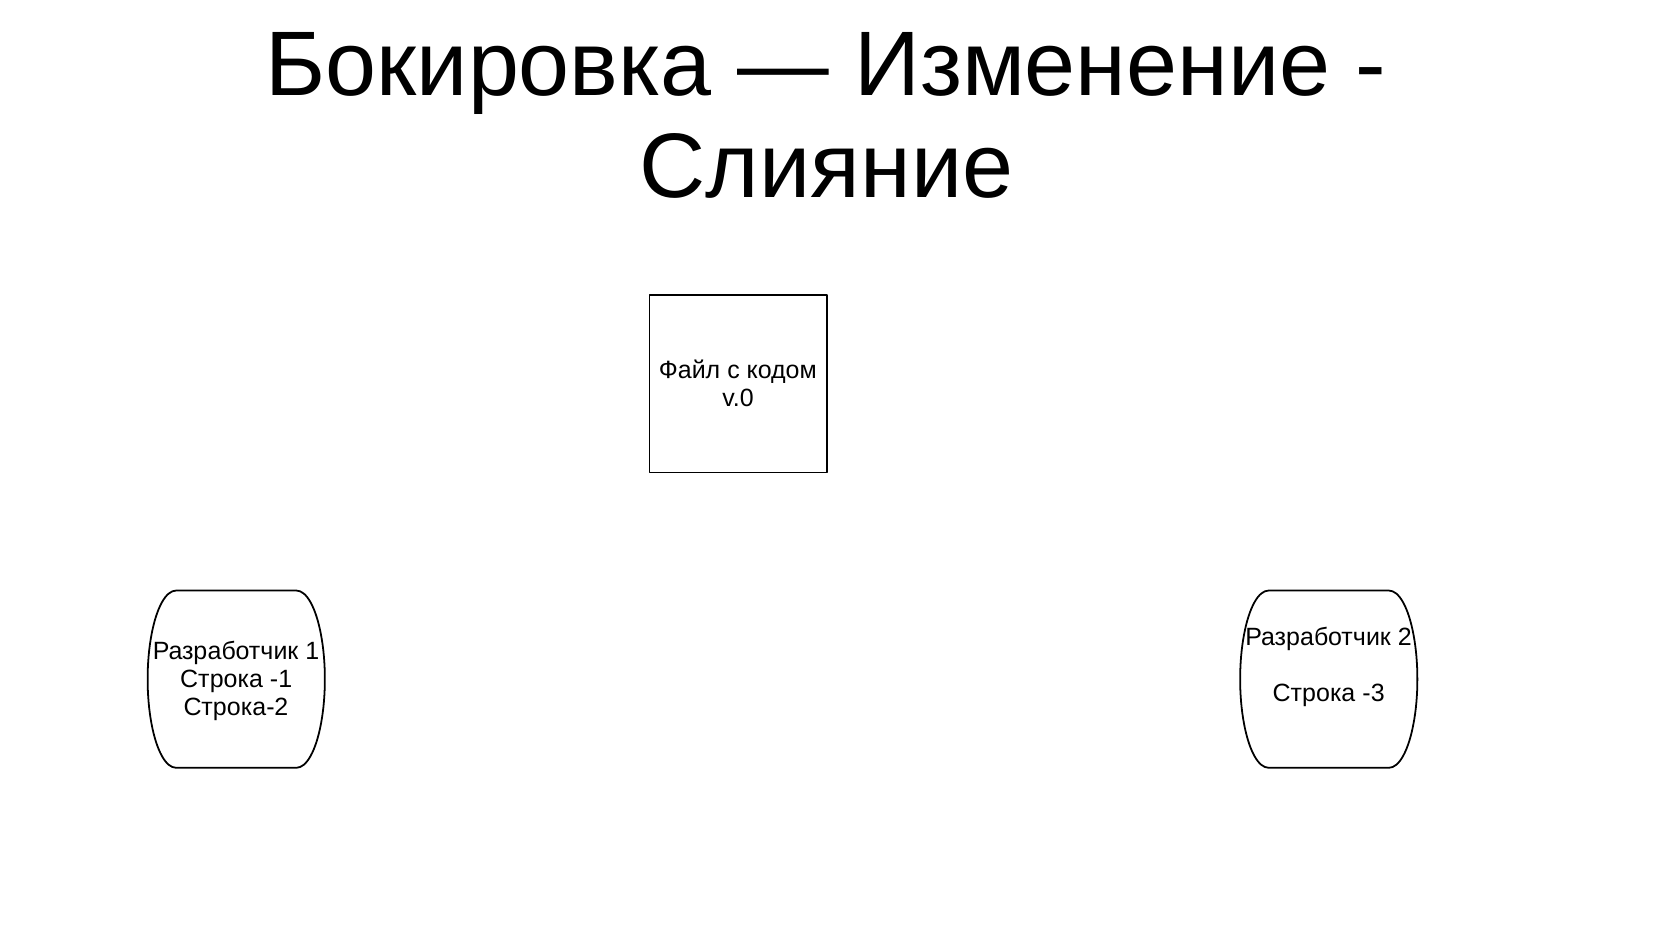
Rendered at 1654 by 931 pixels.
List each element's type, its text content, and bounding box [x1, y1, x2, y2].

text_box Разработчик 2 Строка -3 [1240, 590, 1418, 768]
title Бокировка — Изменение - Слияние [82, 12, 1571, 218]
text_box Файл с кодом v.0 [649, 295, 827, 473]
text_box Разработчик 1 Строка -1 Строка-2 [147, 590, 325, 768]
